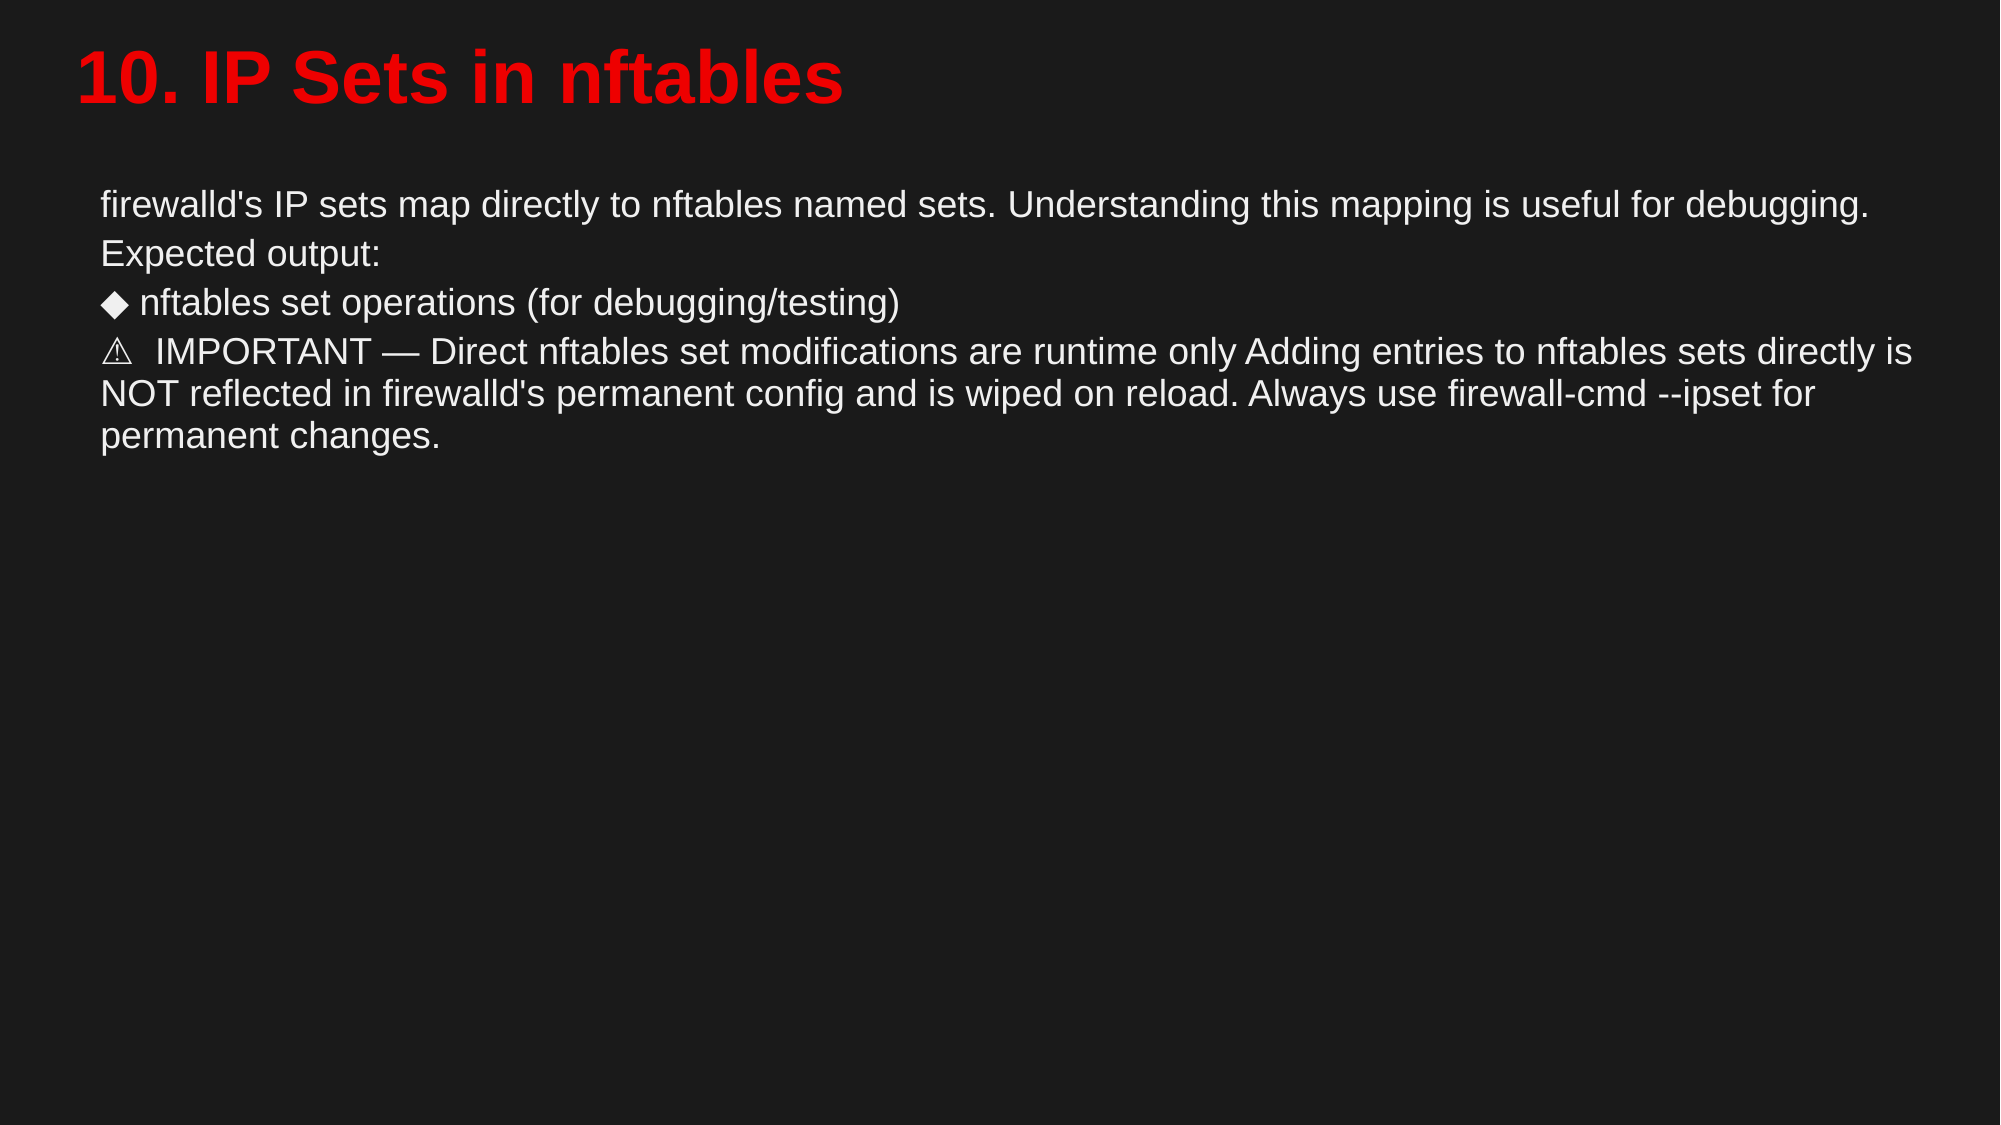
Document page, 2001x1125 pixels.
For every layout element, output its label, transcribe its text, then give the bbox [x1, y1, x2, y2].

text_box firewalld's IP sets map directly to nftables named sets. Understanding this mapping is useful for debugging. Expected output: ◆ nftables set operations (for debugging/testing) 💡 ⚠️ IMPORTANT — Direct nftables set modifications are runtime only Adding entries to nftables sets directly is NOT reflected in firewalld's permanent config and is wiped on reload. Always use firewall-cmd --ipset for permanent changes. [59, 171, 1942, 1087]
text_box 10. IP Sets in nftables [59, 23, 1942, 154]
